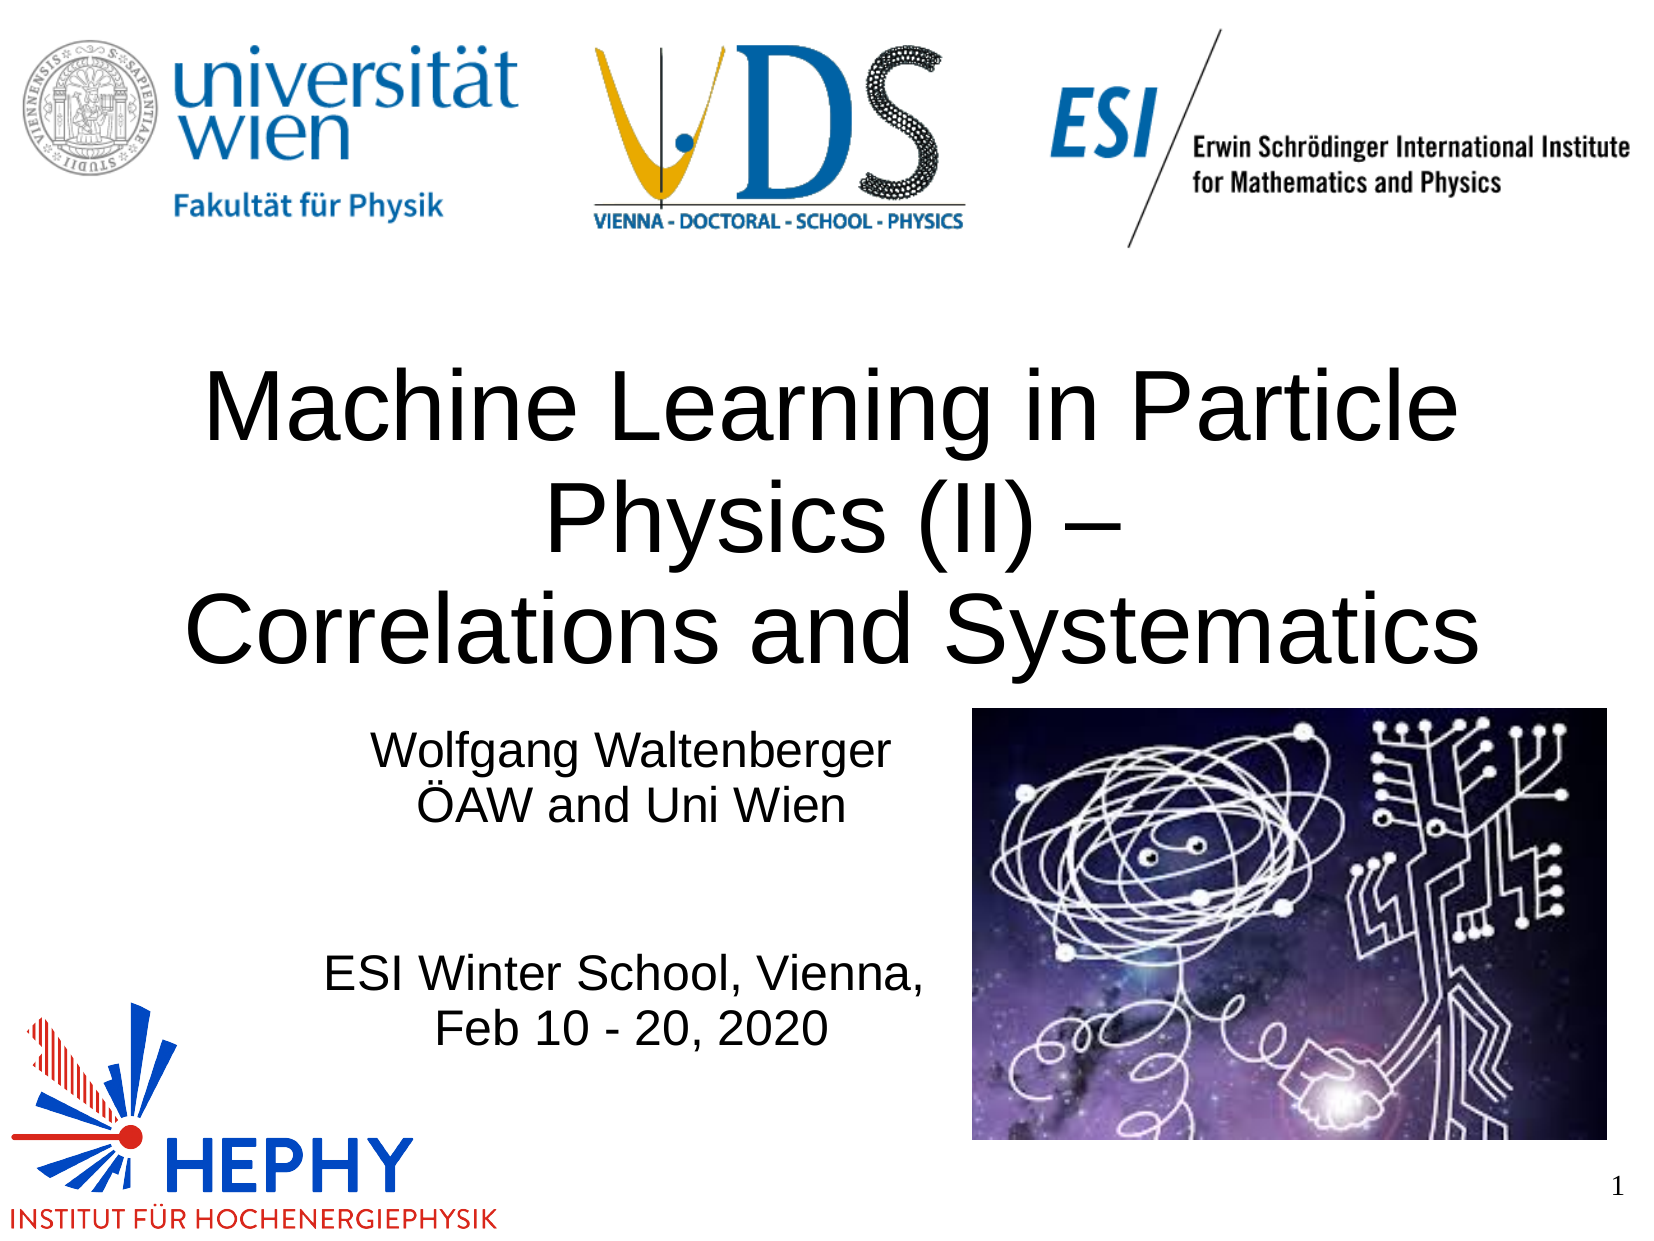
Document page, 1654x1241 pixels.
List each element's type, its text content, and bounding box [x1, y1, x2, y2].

text_box Wolfgang Waltenberger ÖAW and Uni Wien ESI Winter School, Vienna, Feb 10 - 20, 2020 [0, 714, 972, 1064]
text_box Machine Learning in Particle Physics (II) – Correlations and Systematics [59, 342, 1607, 709]
picture [11, 1002, 497, 1229]
picture [972, 708, 1607, 1140]
picture [0, 3, 1654, 262]
